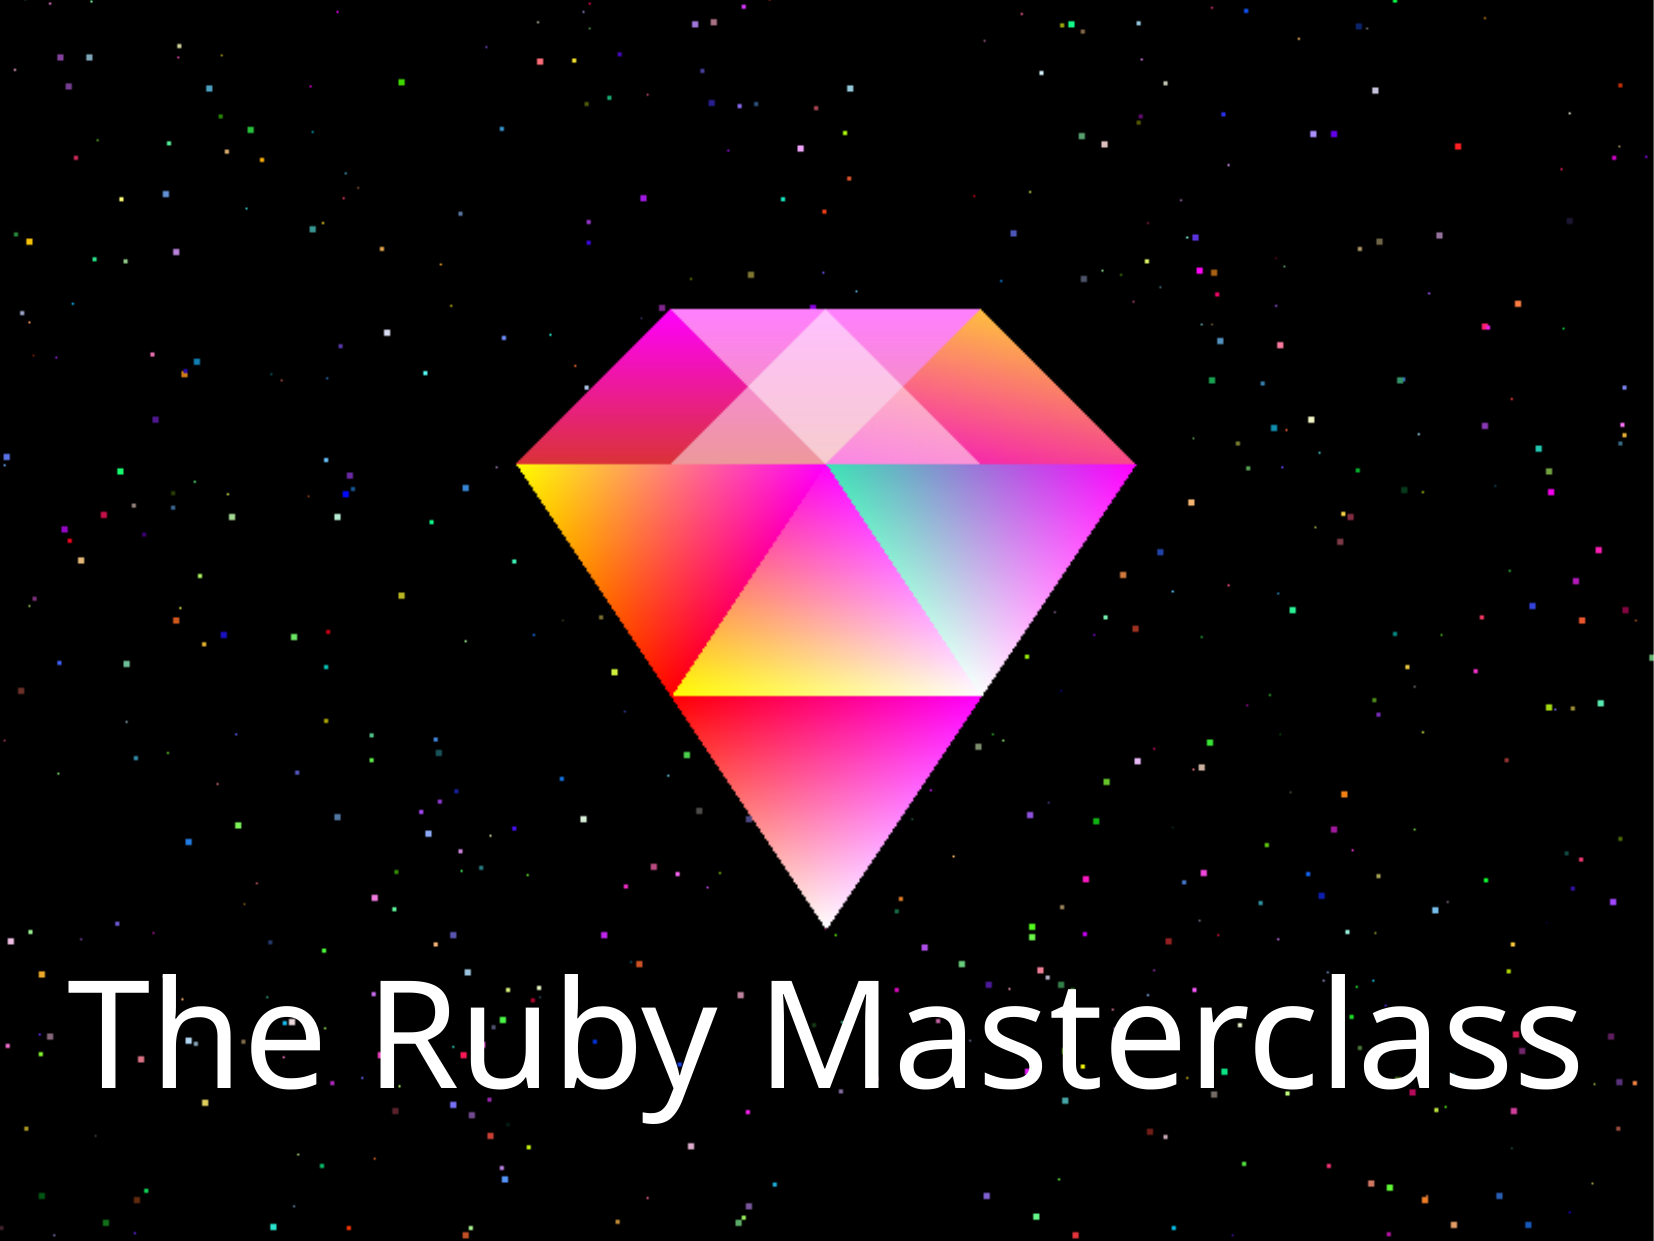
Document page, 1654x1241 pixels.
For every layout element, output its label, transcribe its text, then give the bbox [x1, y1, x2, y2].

picture [0, 0, 1654, 1241]
title The Ruby Masterclass [59, 914, 1595, 1146]
